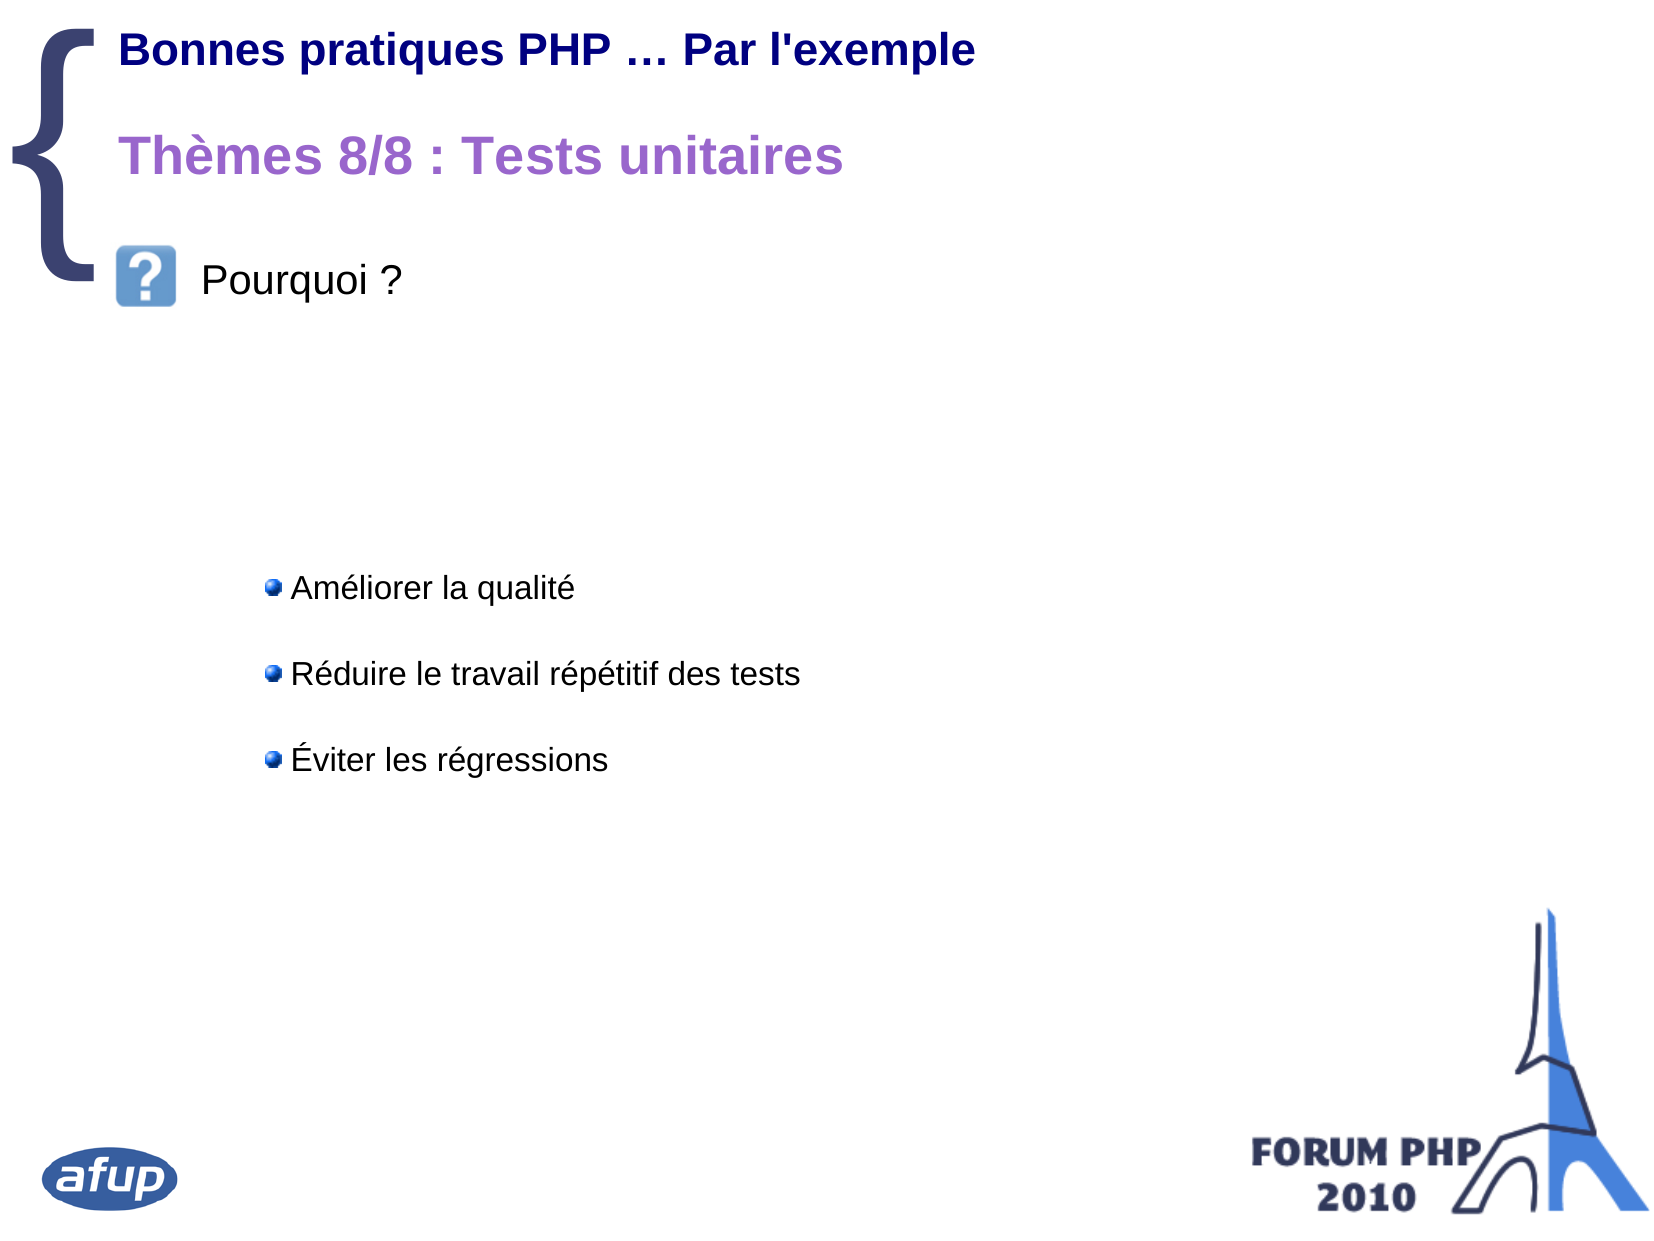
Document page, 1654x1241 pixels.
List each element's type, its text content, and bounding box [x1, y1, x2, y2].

picture [1240, 872, 1650, 1241]
title Bonnes pratiques PHP … Par l'exemple Thèmes 8/8 : Tests unitaires [118, 9, 1541, 202]
text_box Améliorer la qualité Réduire le travail répétitif des tests Éviter les régressions [265, 431, 1518, 916]
picture [41, 1146, 178, 1211]
picture [110, 242, 182, 314]
subtitle Pourquoi ? [200, 206, 1477, 355]
